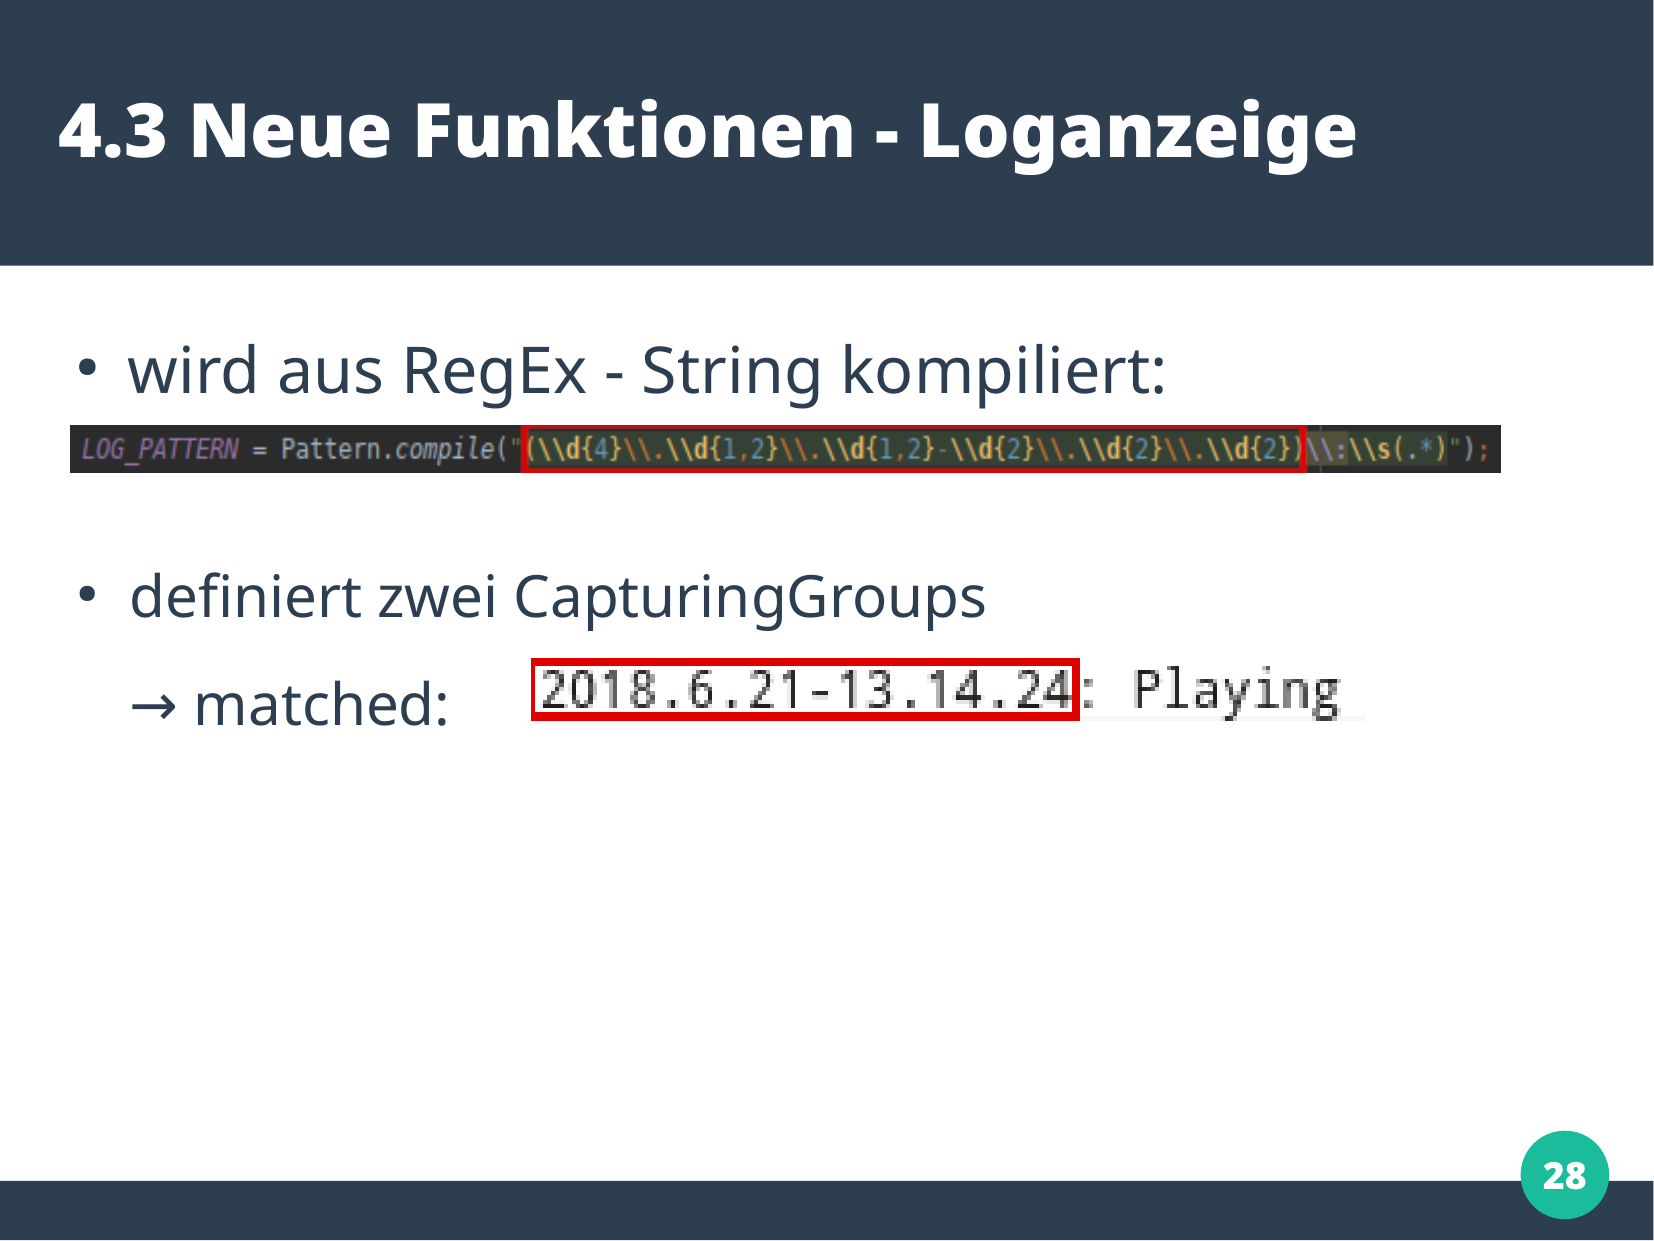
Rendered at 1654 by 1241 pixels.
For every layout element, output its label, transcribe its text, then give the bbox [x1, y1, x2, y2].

list wird aus RegEx - String kompiliert: [58, 324, 1595, 414]
picture [70, 425, 1501, 473]
list definiert zwei CapturingGroups → matched: [59, 555, 1619, 745]
title 4.3 Neue Funktionen - Loganzeige [58, 49, 1595, 207]
picture [531, 658, 1366, 721]
